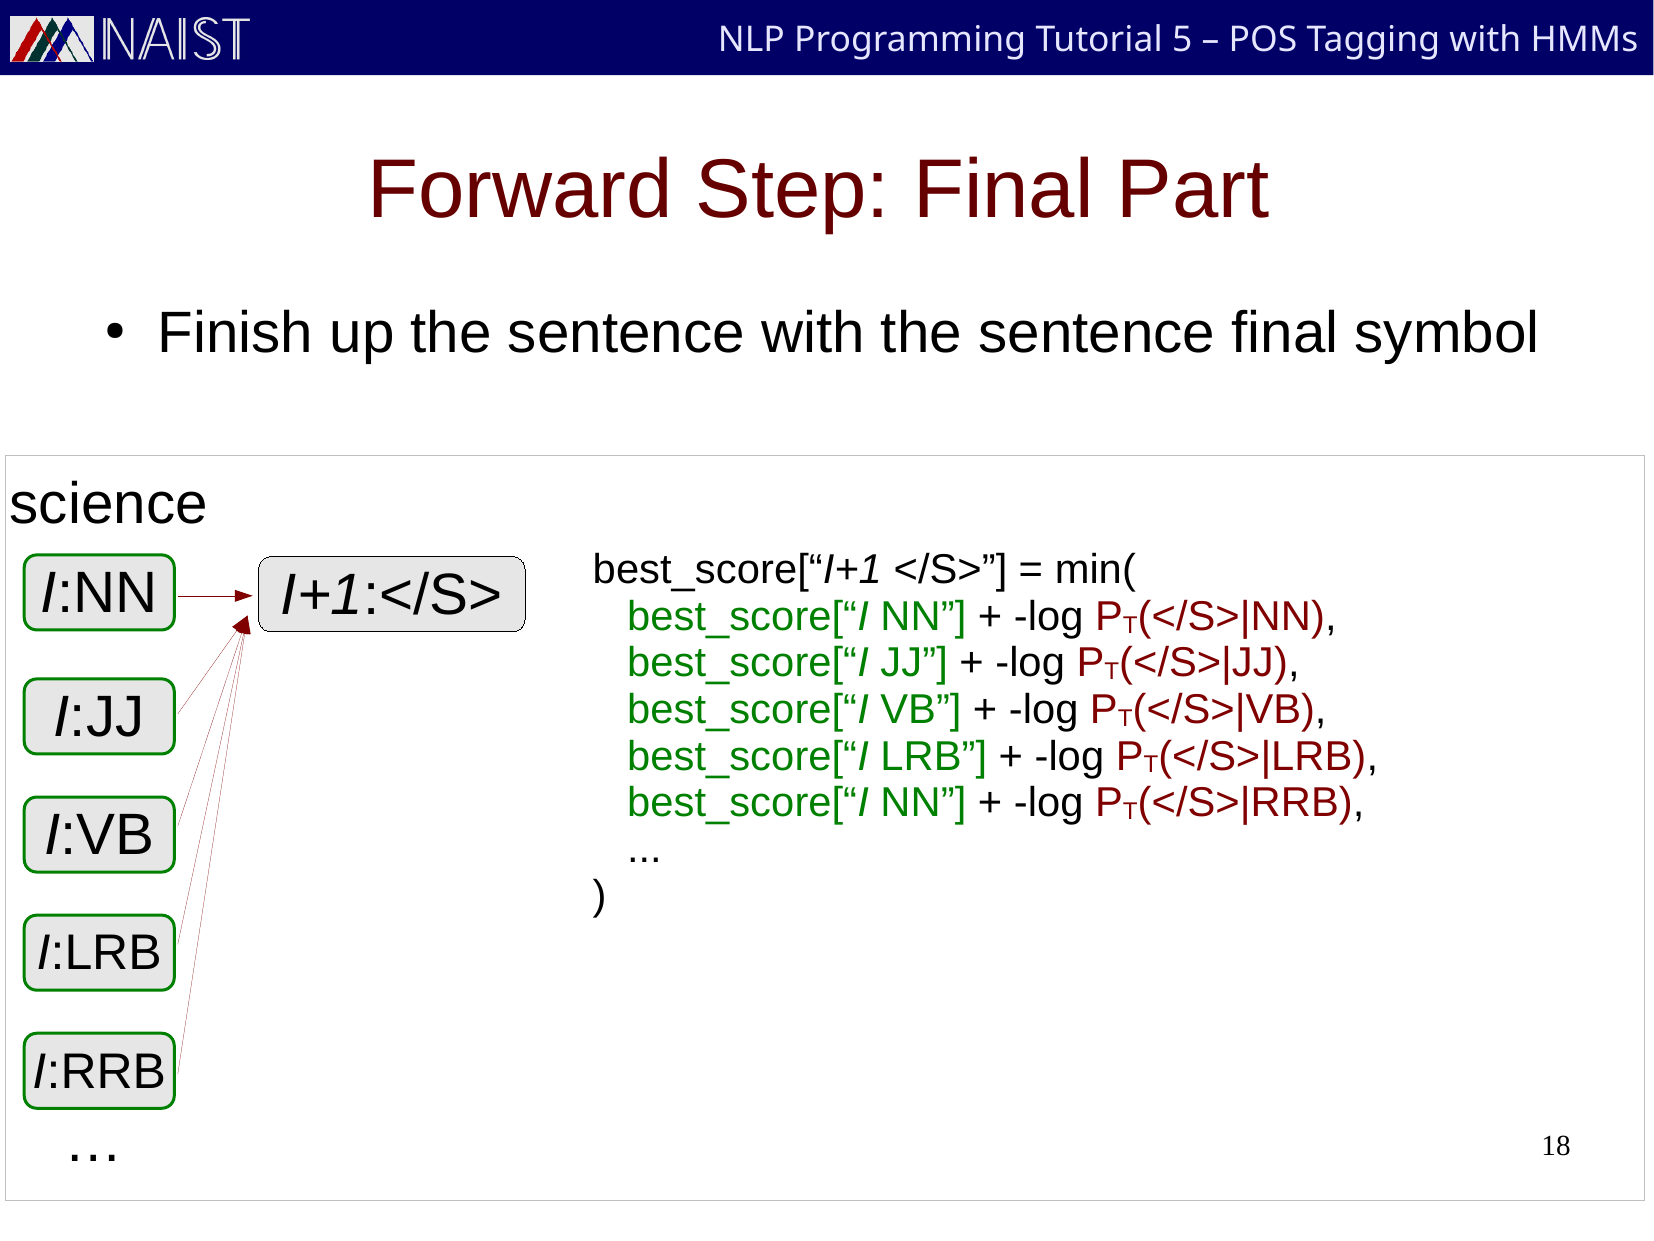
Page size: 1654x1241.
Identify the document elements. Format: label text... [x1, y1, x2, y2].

text_box I:VB [24, 797, 175, 873]
title Forward Step: Final Part [75, 92, 1564, 285]
text_box science [0, 463, 5, 544]
text_box I:RRB [24, 1033, 175, 1109]
text_box best_score[“I+1 </S>”] = min( best_score[“I NN”] + -log PT(</S>|NN), best_score[“I JJ”] + -log PT(</S>|JJ), best_score[“I VB”] + -log PT(</S>|VB), best_score[“I LRB”] + -log PT(</S>|LRB), best_score[“I NN”] + -log PT(</S>|RRB), ... ) [577, 538, 1393, 995]
list Finish up the sentence with the sentence final symbol [86, 300, 1576, 366]
text_box … [49, 1101, 138, 1182]
text_box I:JJ [24, 678, 175, 754]
picture [102, 17, 251, 60]
text_box science [6, 463, 223, 544]
text_box I+1:</S> [258, 556, 526, 632]
text_box I:LRB [24, 915, 175, 991]
text_box I:NN [24, 554, 175, 630]
picture [10, 16, 94, 62]
